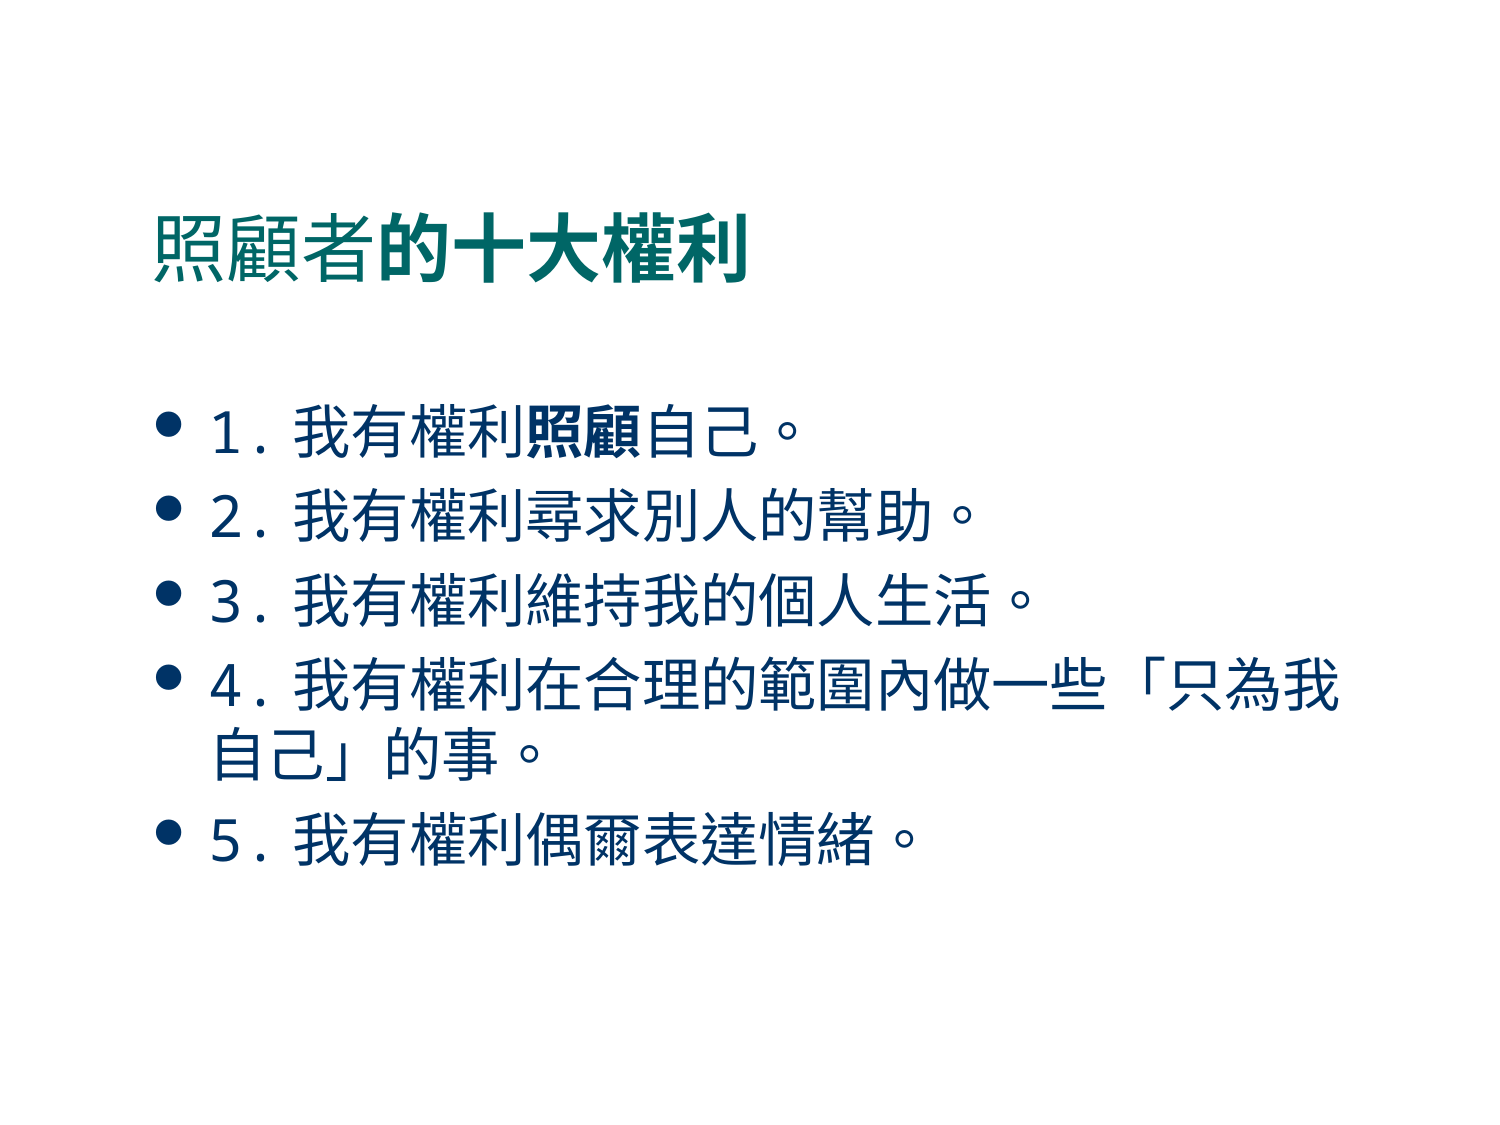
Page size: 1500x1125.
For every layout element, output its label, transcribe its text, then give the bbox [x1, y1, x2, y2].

list 1.我有權利照顧自己。 2.我有權利尋求別人的幫助。 3.我有權利維持我的個人生活。 4.我有權利在合理的範圍內做一些「只為我自己」的事。 5.我有權利偶爾表達情緒。 [137, 387, 1400, 999]
title 照顧者的十大權利 [136, 136, 1414, 301]
